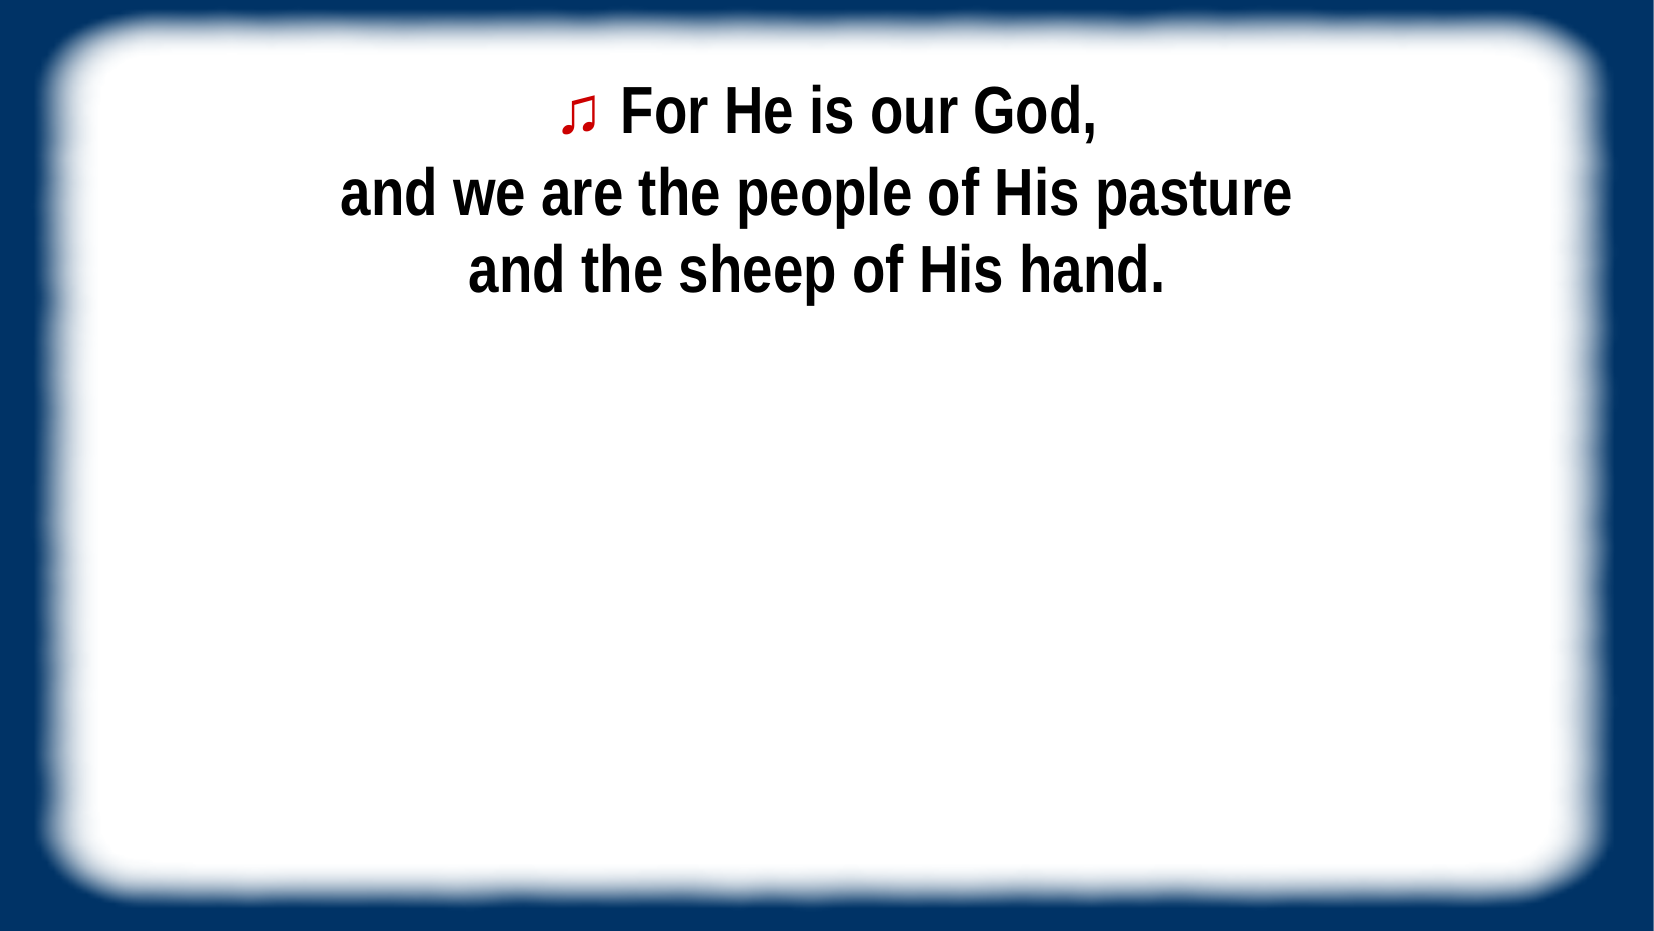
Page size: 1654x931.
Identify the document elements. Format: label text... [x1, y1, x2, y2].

text_box ♫ For He is our God, and we are the people of His pasture and the sheep of His hand. [90, 54, 1546, 331]
picture [0, 0, 1654, 931]
